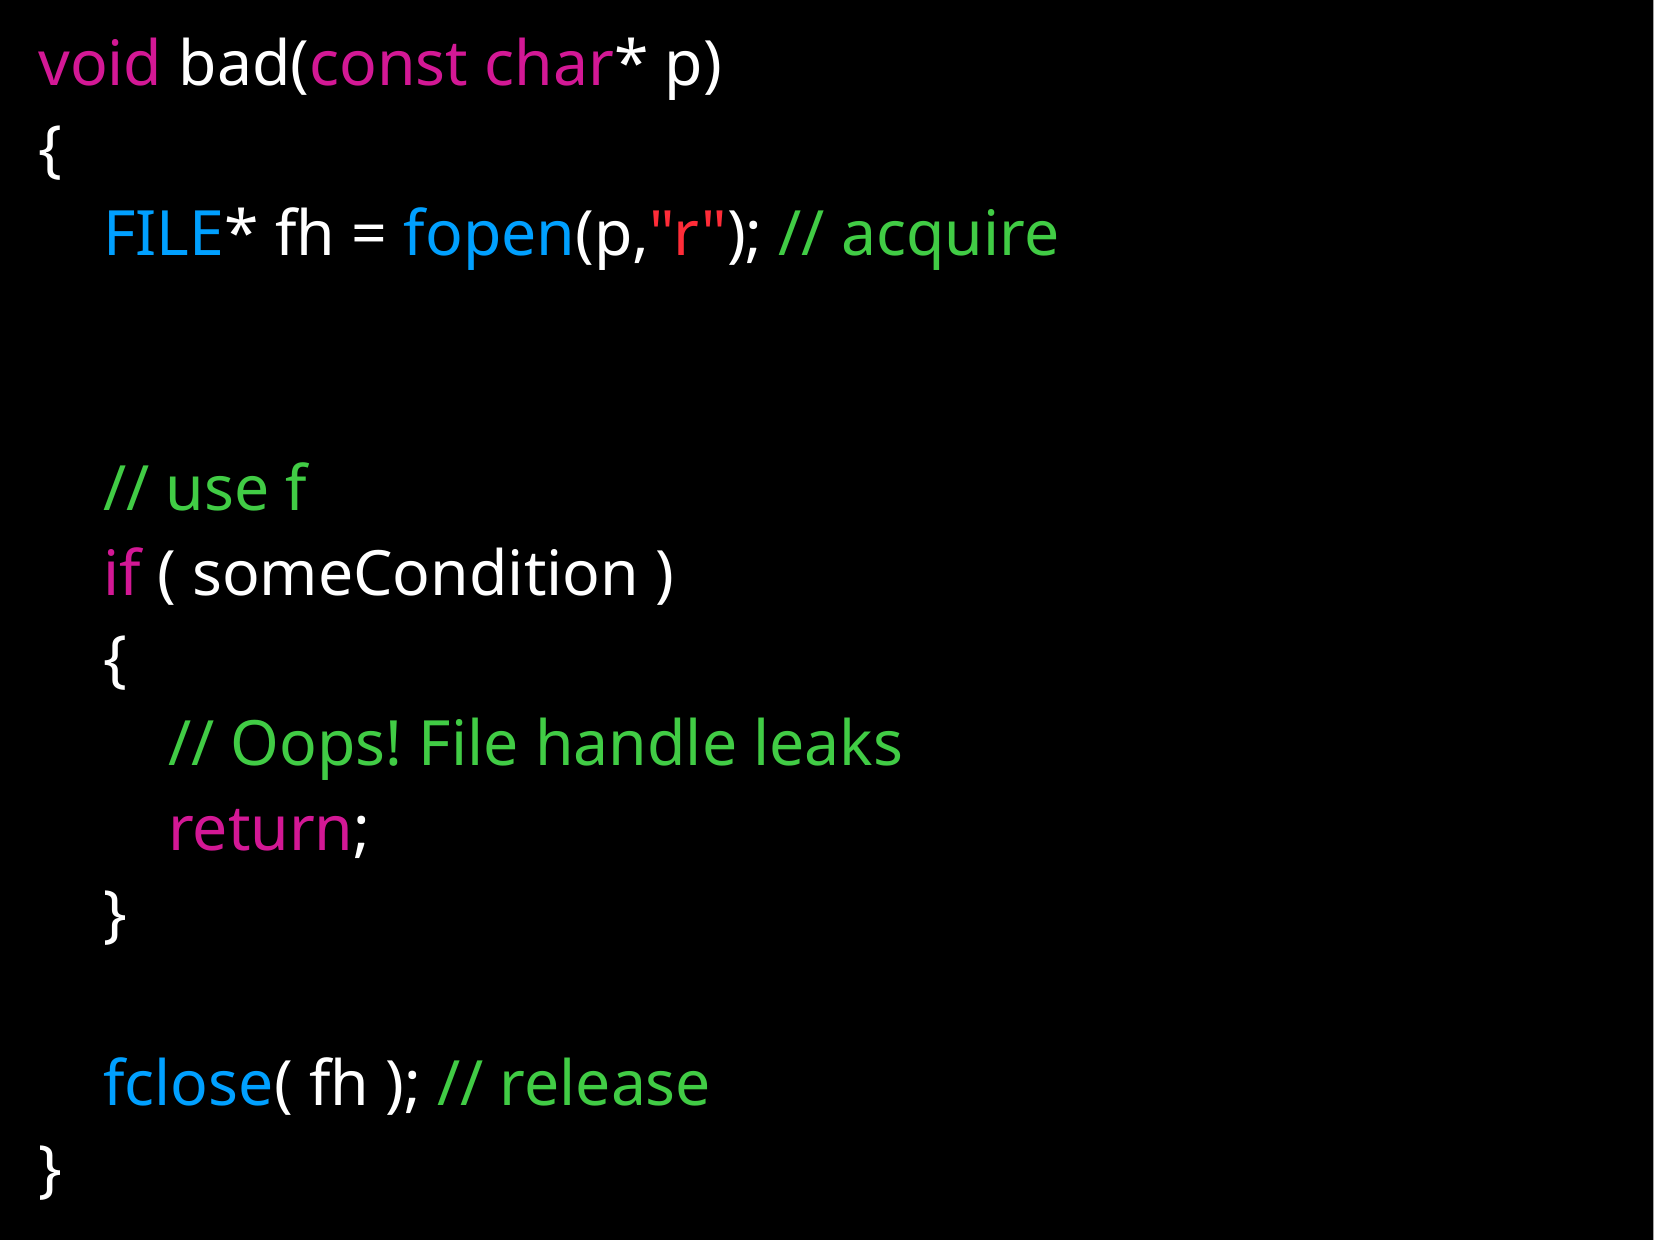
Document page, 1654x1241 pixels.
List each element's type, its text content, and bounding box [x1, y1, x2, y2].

text_box void bad(const char* p) { FILE* fh = fopen(p,"r"); // acquire // use f if ( someCondition ) { // Oops! File handle leaks return; } fclose( fh ); // release } [23, 11, 1630, 1217]
